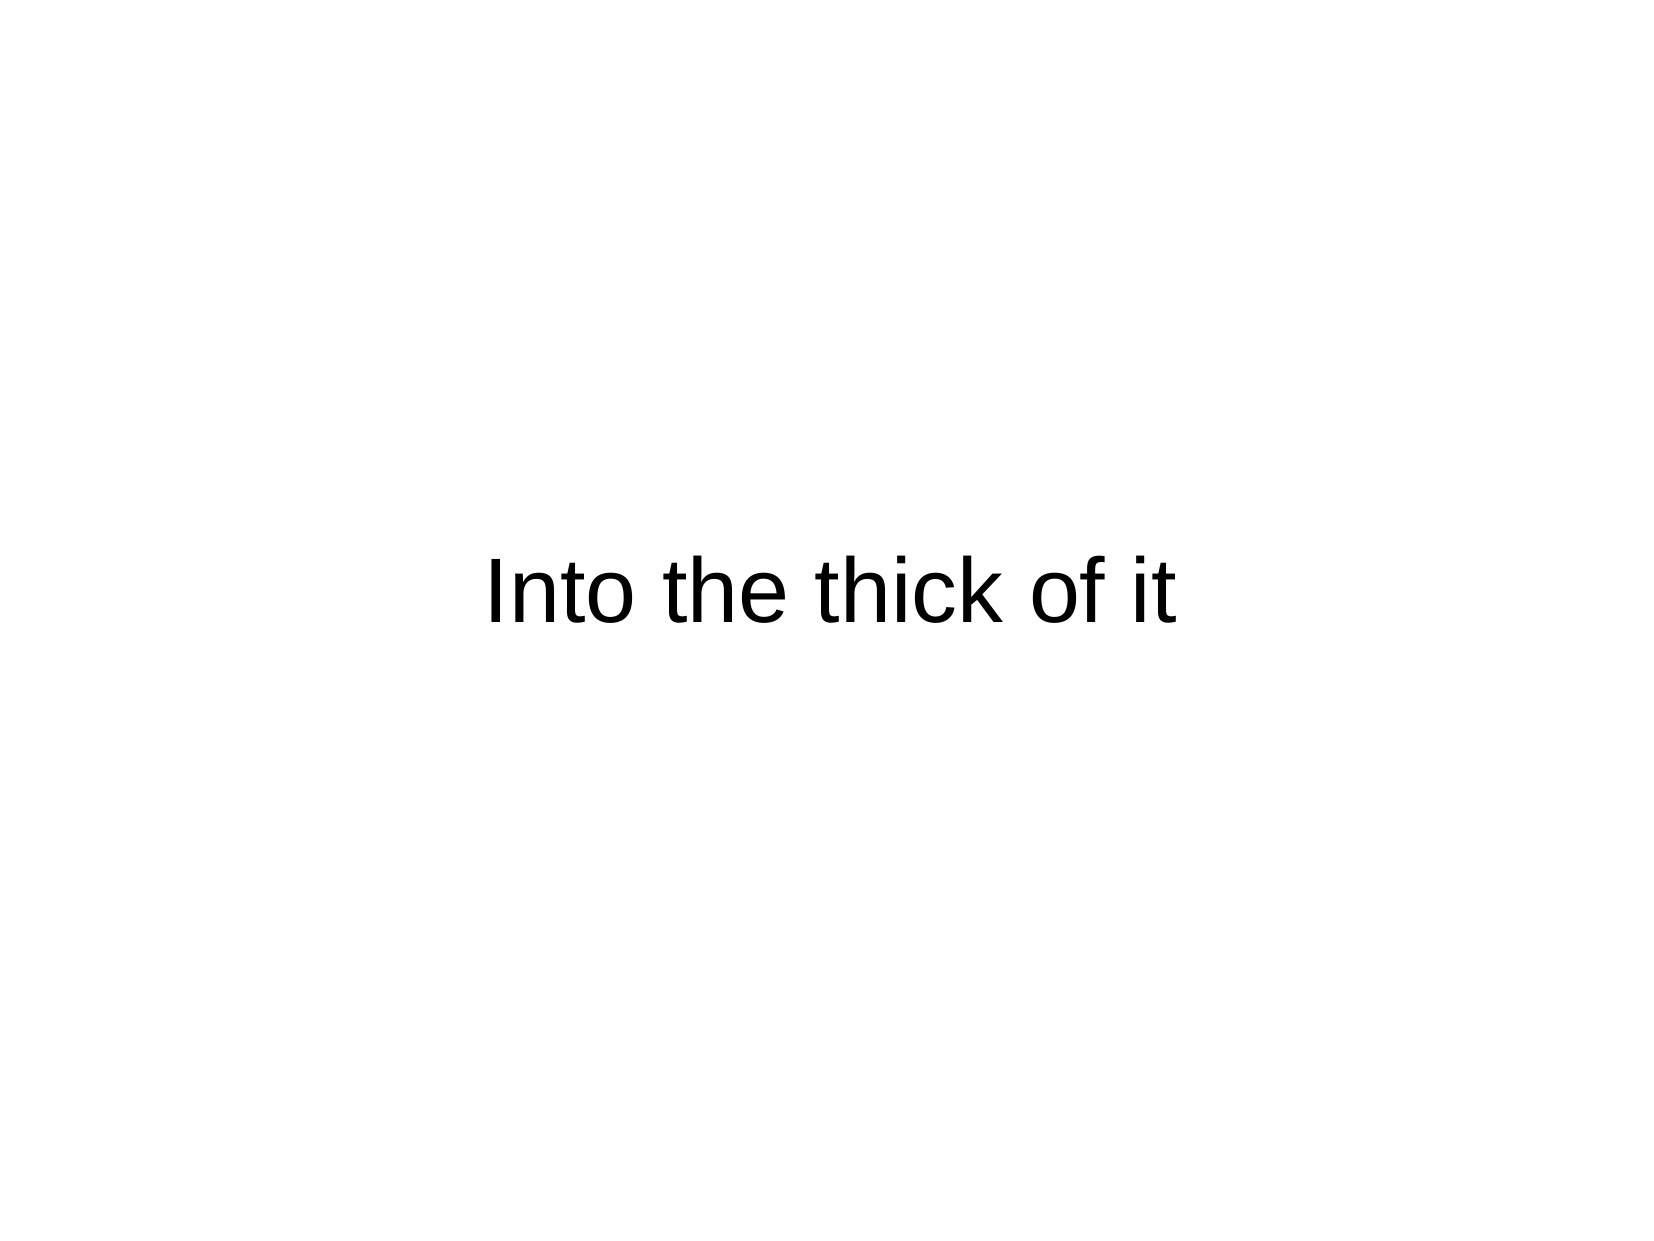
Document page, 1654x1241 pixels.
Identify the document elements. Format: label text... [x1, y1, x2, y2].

title Into the thick of it [86, 487, 1576, 695]
